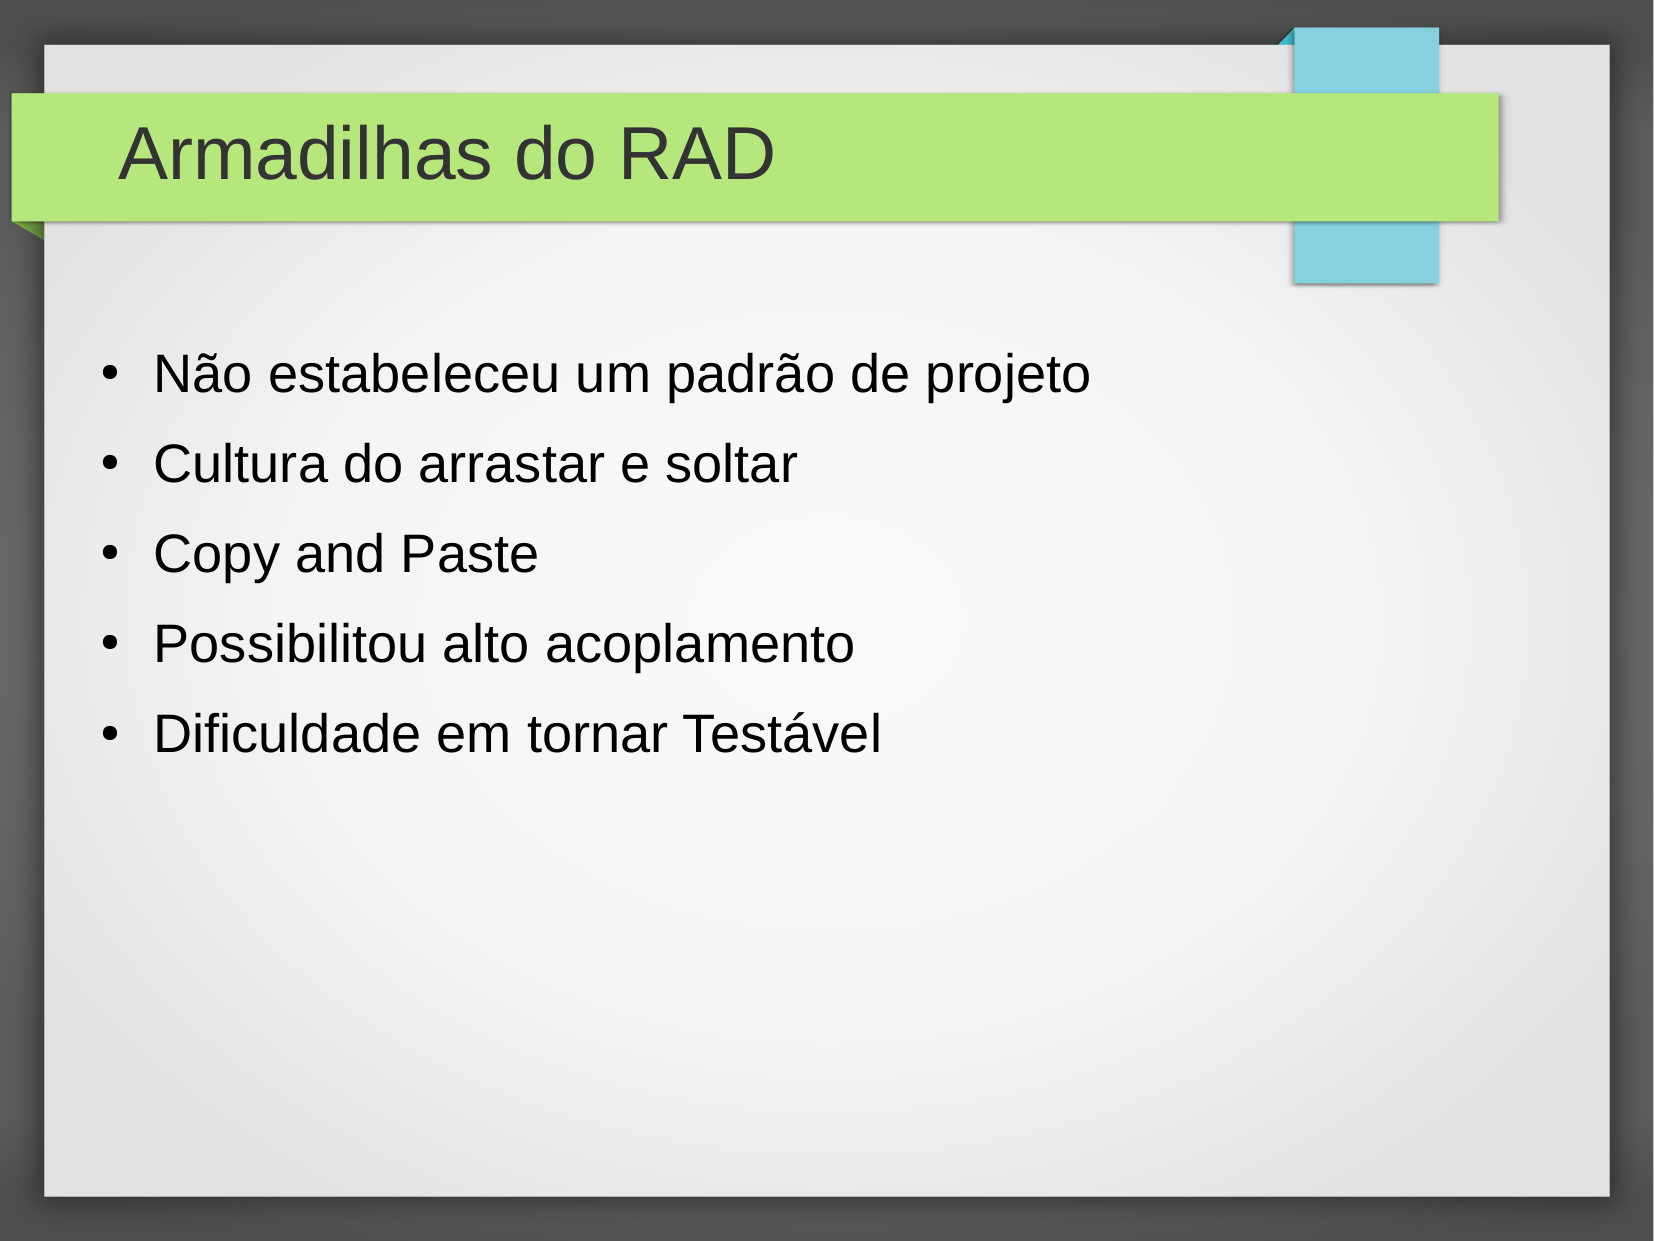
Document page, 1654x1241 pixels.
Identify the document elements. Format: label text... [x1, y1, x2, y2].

title Armadilhas do RAD [118, 100, 1276, 207]
picture [0, 0, 1654, 1241]
list Não estabeleceu um padrão de projeto Cultura do arrastar e soltar Copy and Paste Possibilitou alto acoplamento Dificuldade em tornar Testável [82, 343, 1538, 1063]
